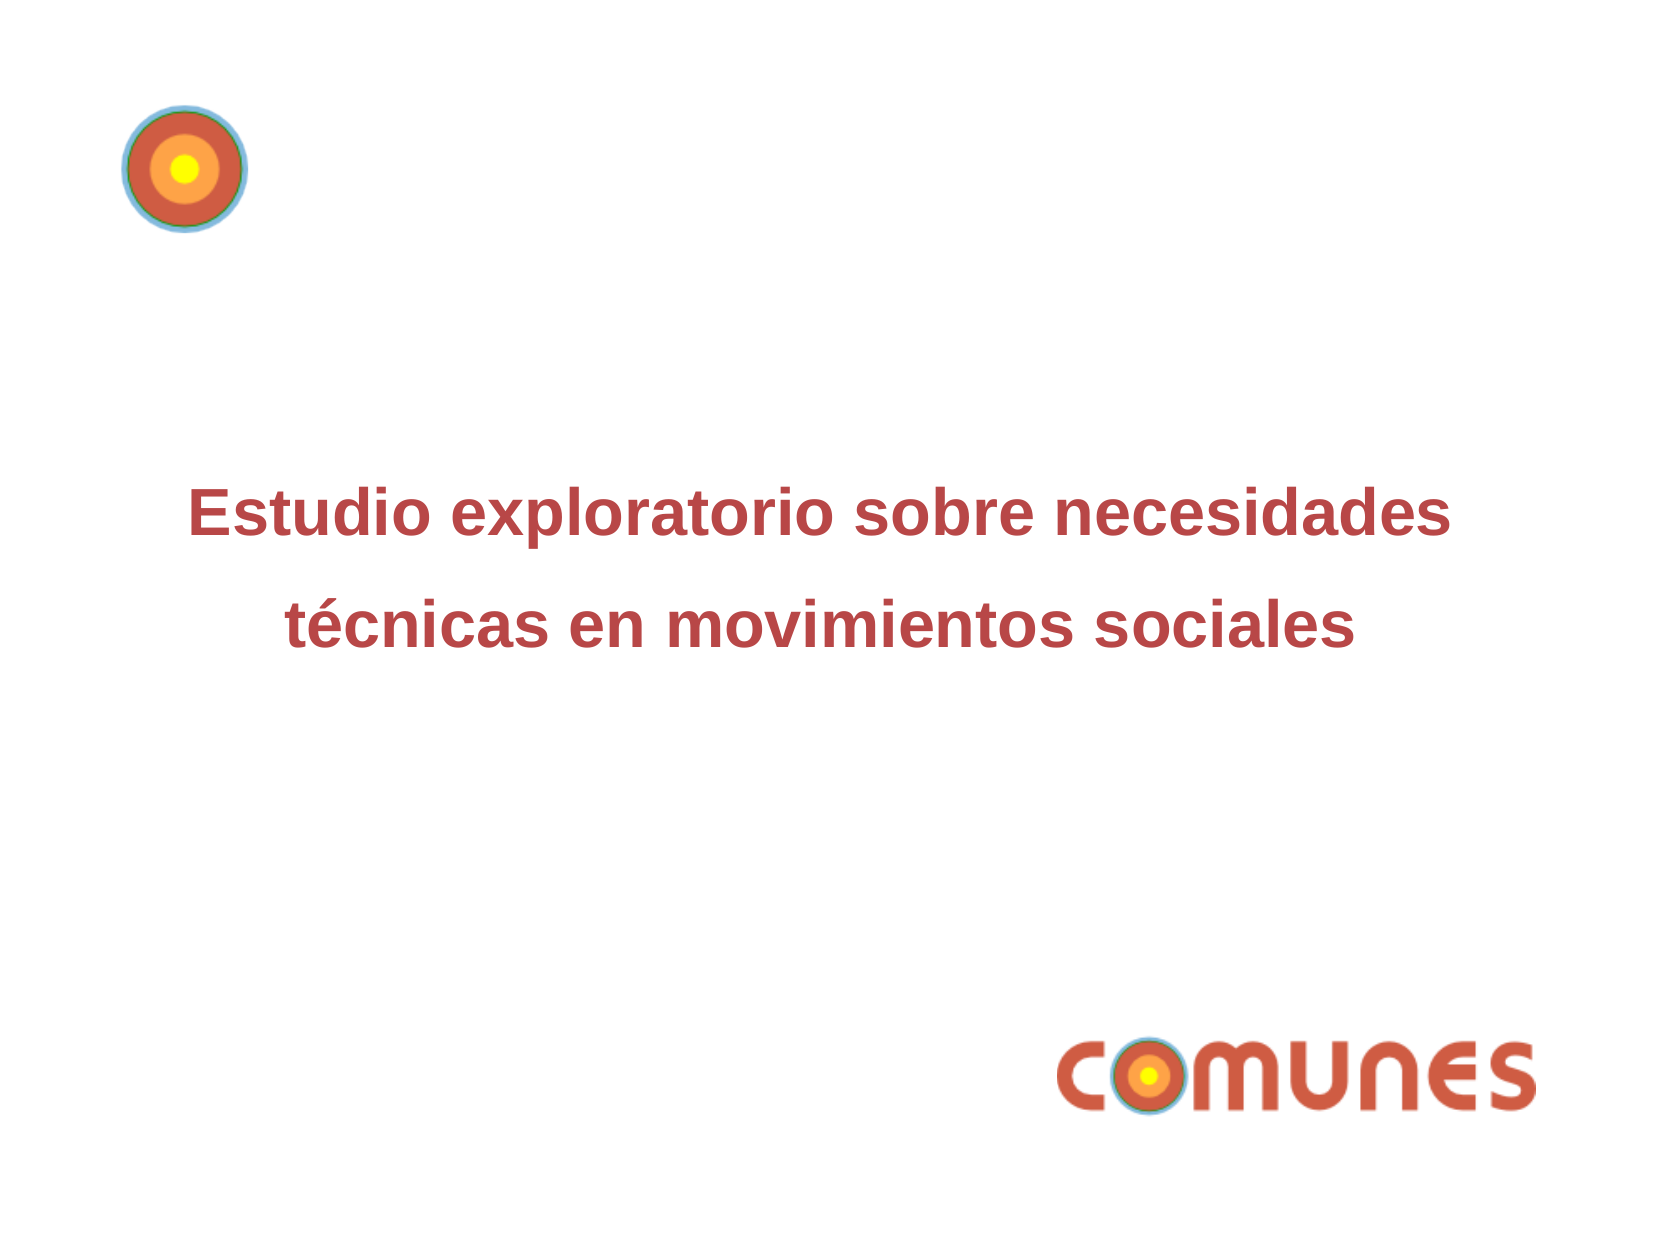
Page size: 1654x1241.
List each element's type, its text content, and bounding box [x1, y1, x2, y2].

subtitle Estudio exploratorio sobre necesidades técnicas en movimientos sociales [76, 147, 1565, 952]
picture [1057, 1033, 1536, 1121]
picture [118, 102, 252, 237]
